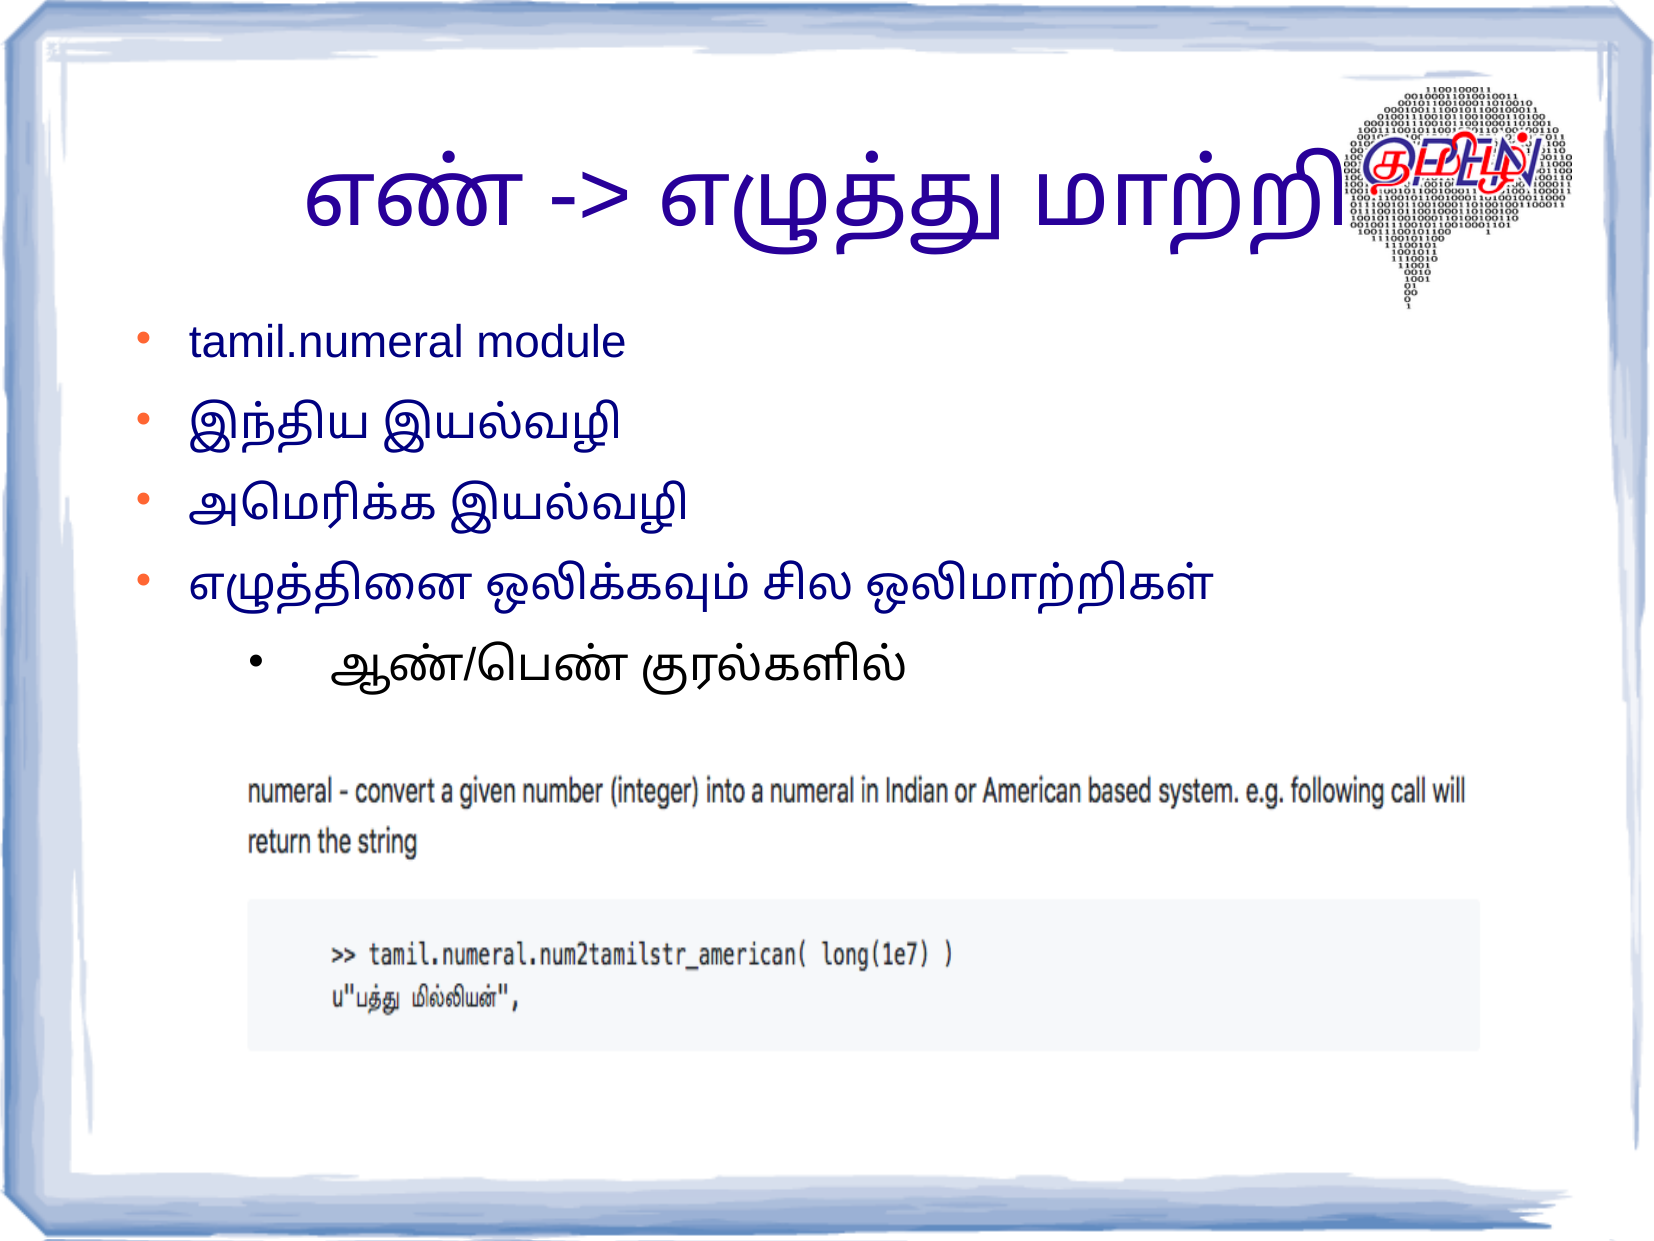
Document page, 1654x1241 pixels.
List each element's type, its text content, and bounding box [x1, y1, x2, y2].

list tamil.numeral module இந்திய இயல்வழி அமெரிக்க இயல்வழி எழுத்தினை ஒலிக்கவும் சில ஒலிமாற்றிகள் ஆண்/பெண் குரல்களில் [118, 313, 1542, 1028]
picture [0, 0, 1654, 1241]
title எண் -> எழுத்து மாற்றி [82, 88, 1344, 296]
